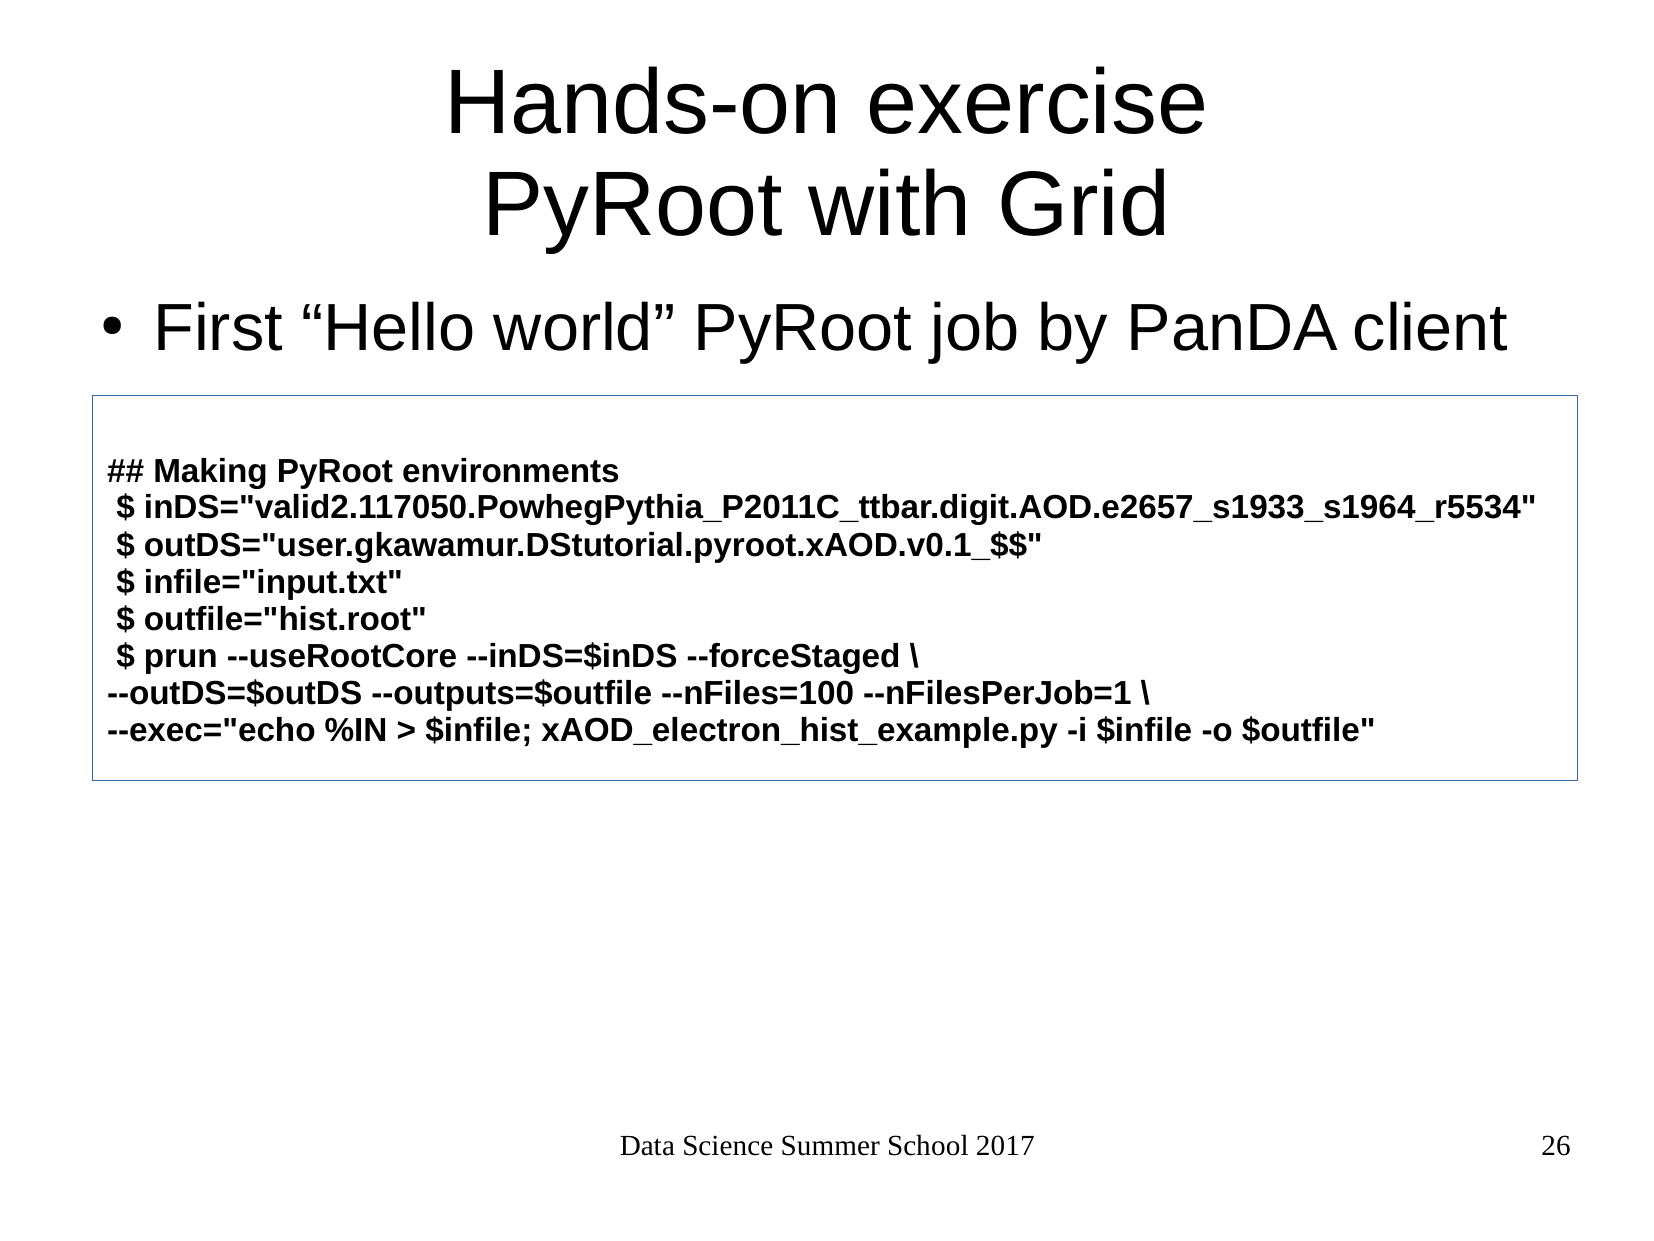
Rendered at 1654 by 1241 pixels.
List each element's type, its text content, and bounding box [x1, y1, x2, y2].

title Hands-on exercise PyRoot with Grid [82, 49, 1571, 257]
text_box ## Making PyRoot environments $ inDS="valid2.117050.PowhegPythia_P2011C_ttbar.digit.AOD.e2657_s1933_s1964_r5534" $ outDS="user.gkawamur.DStutorial.pyroot.xAOD.v0.1_$$" $ infile="input.txt" $ outfile="hist.root" $ prun --useRootCore --inDS=$inDS --forceStaged \ --outDS=$outDS --outputs=$outfile --nFiles=100 --nFilesPerJob=1 \ --exec="echo %IN > $infile; xAOD_electron_hist_example.py -i $infile -o $outfile" [92, 395, 1578, 781]
list First “Hello world” PyRoot job by PanDA client [82, 290, 1571, 1010]
